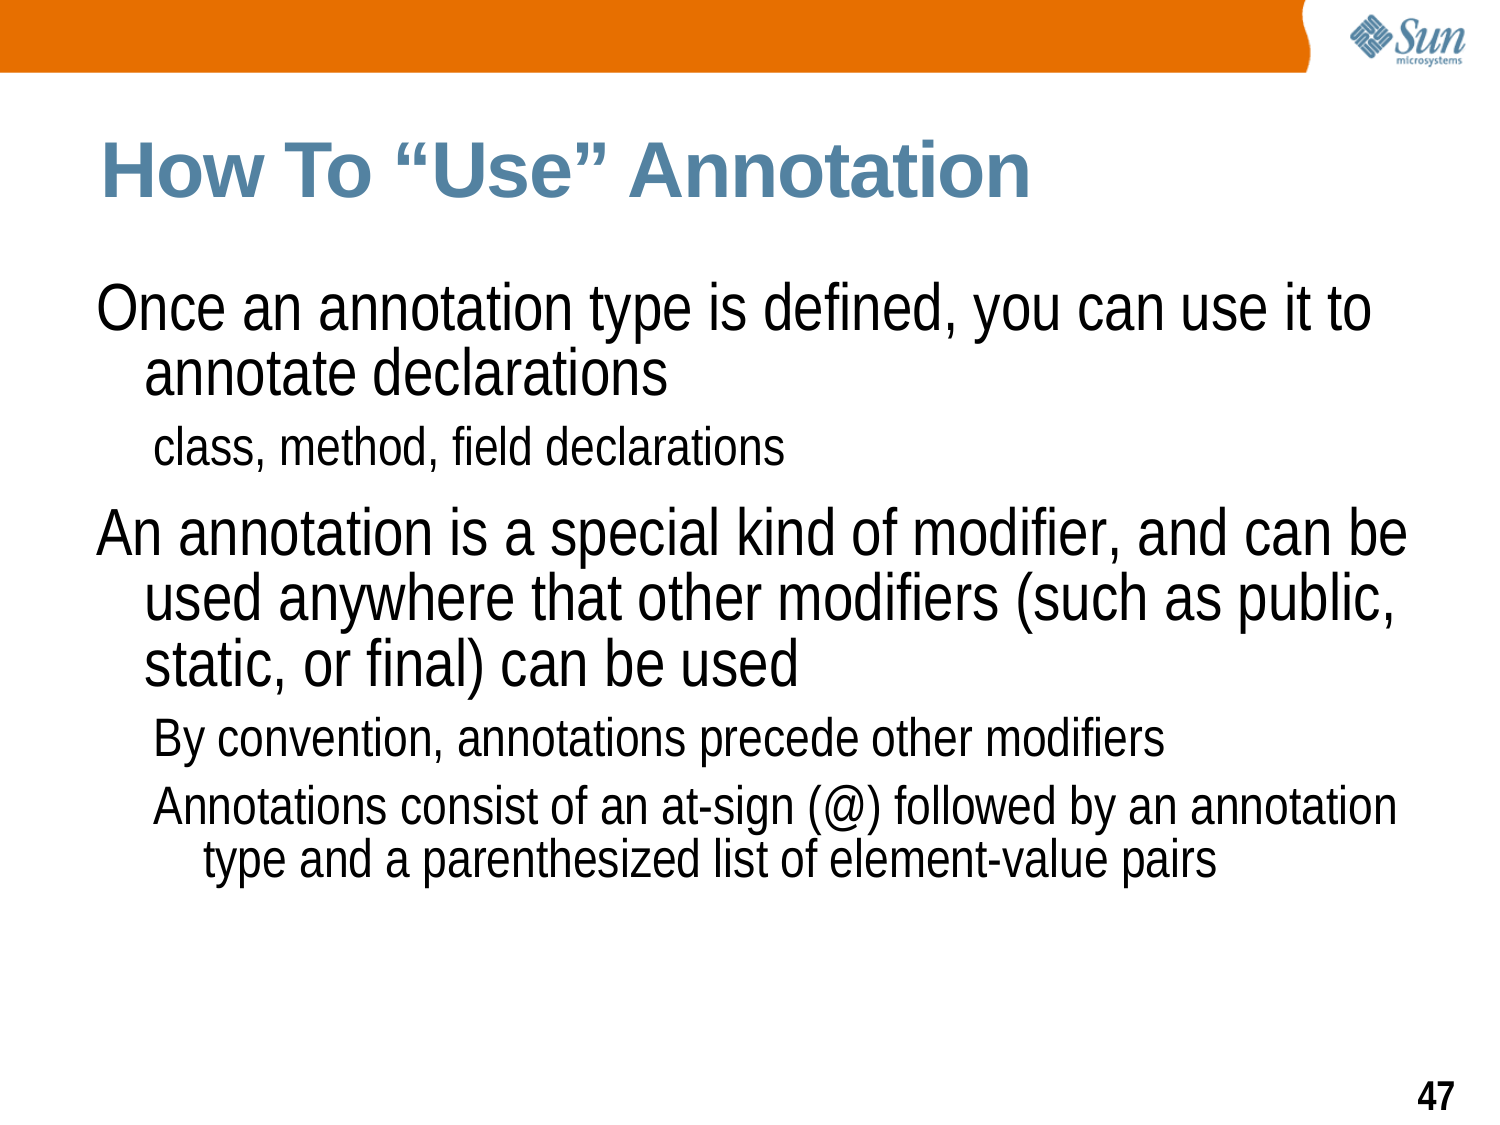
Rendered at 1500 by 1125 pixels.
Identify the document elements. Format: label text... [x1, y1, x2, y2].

list Once an annotation type is defined, you can use it to annotate declarations class, method, field declarations An annotation is a special kind of modifier, and can be used anywhere that other modifiers (such as public, static, or final) can be used By convention, annotations precede other modifiers Annotations consist of an at-sign (@) followed by an annotation type and a parenthesized list of element-value pairs [77, 277, 1434, 1108]
picture [0, 0, 1500, 75]
title How To “Use” Annotation [100, 133, 1463, 276]
